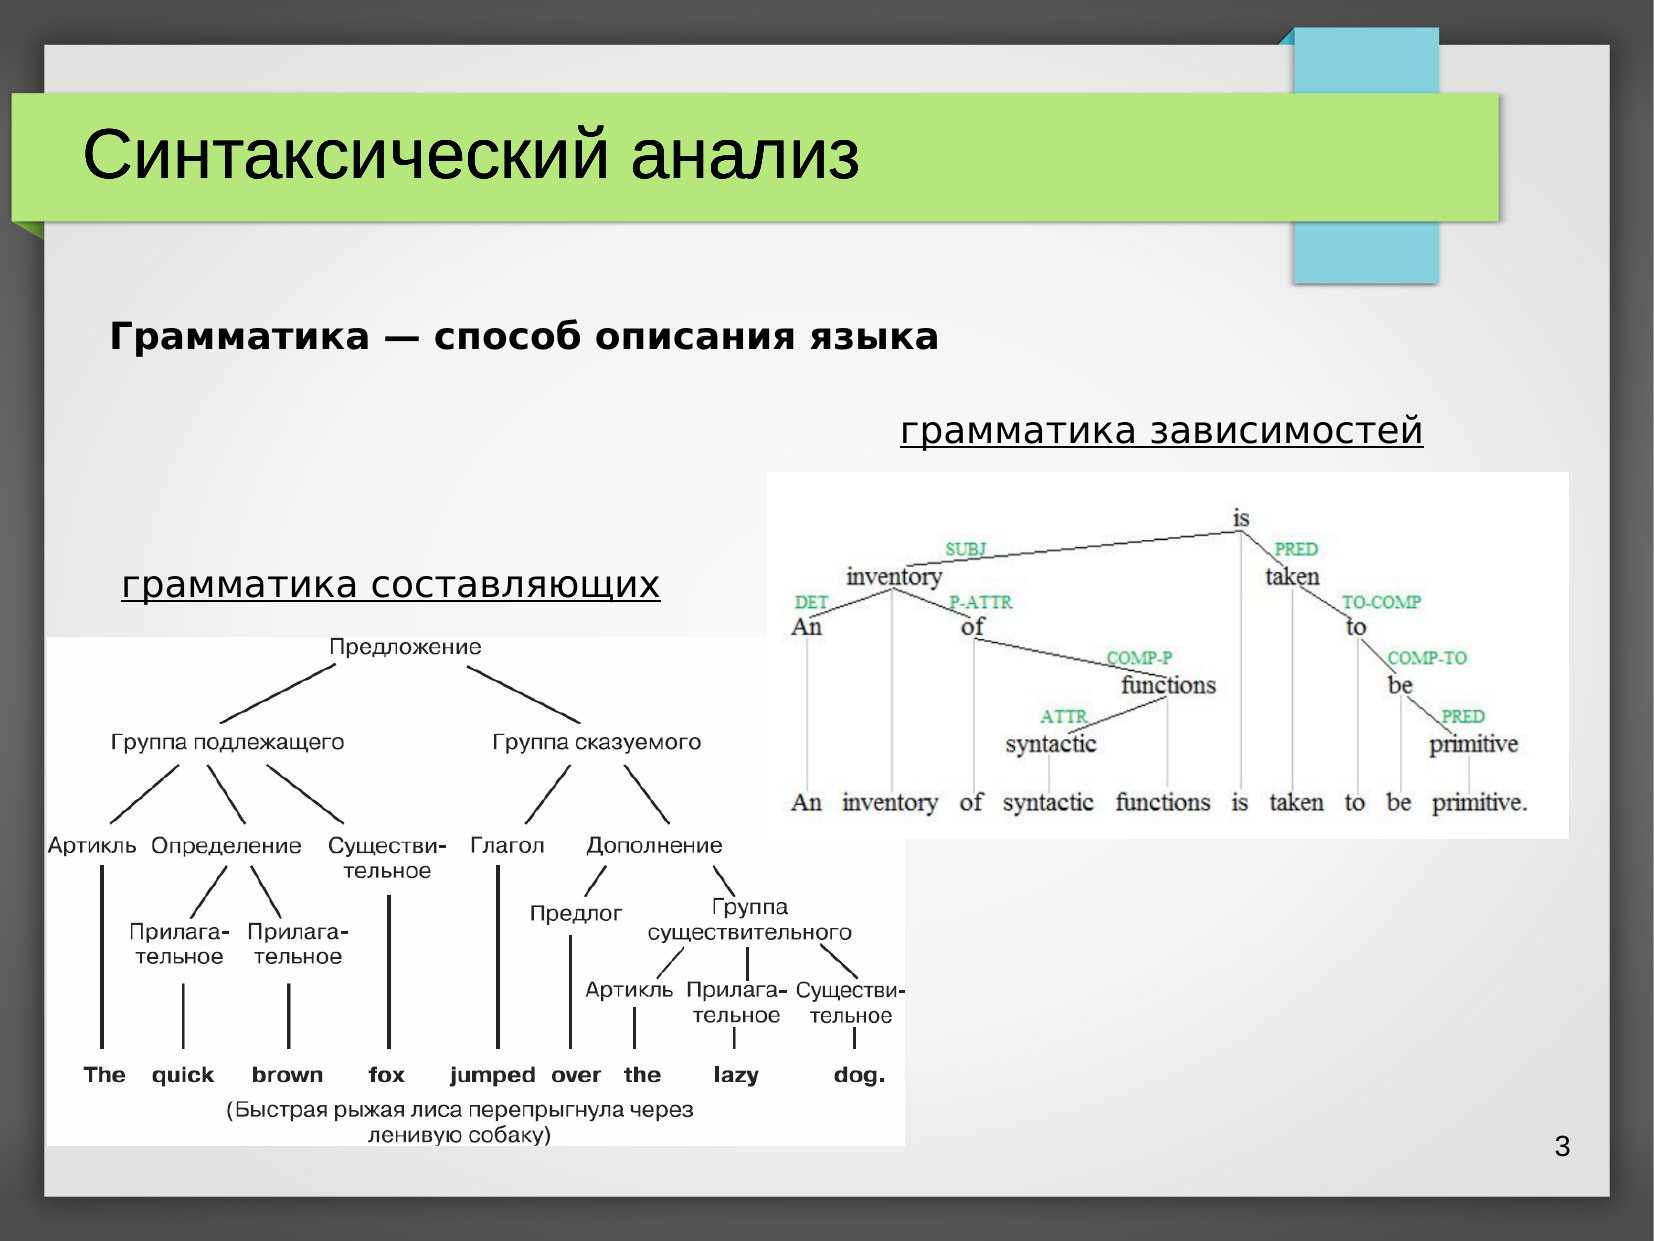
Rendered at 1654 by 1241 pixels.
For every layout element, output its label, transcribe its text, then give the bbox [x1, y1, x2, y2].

text_box грамматика составляющих [106, 555, 745, 626]
picture [0, 0, 1654, 1241]
text_box грамматика зависимостей [884, 401, 1465, 460]
title Синтаксический анализ [82, 114, 993, 194]
text_box Грамматика — способ описания языка [94, 307, 1016, 366]
